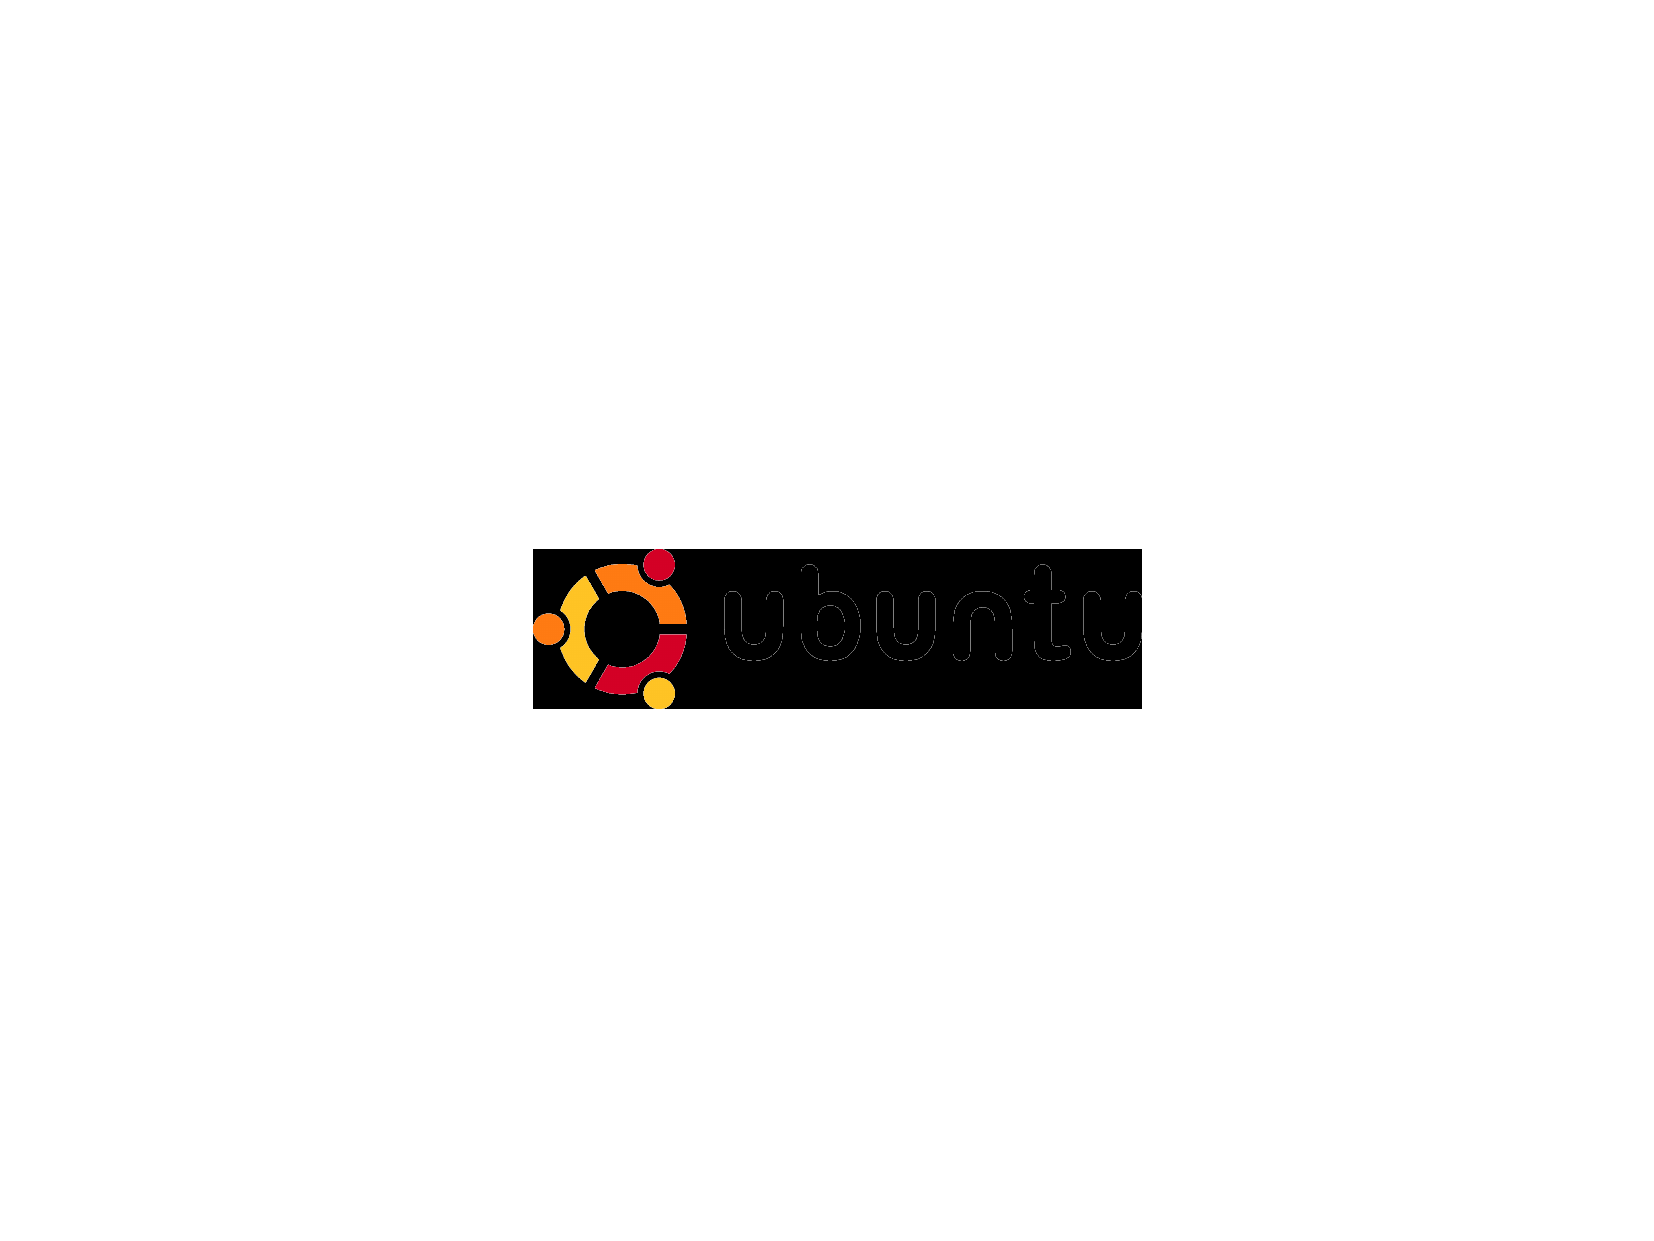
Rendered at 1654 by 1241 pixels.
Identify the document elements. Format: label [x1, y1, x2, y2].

picture [369, 9, 1306, 1241]
